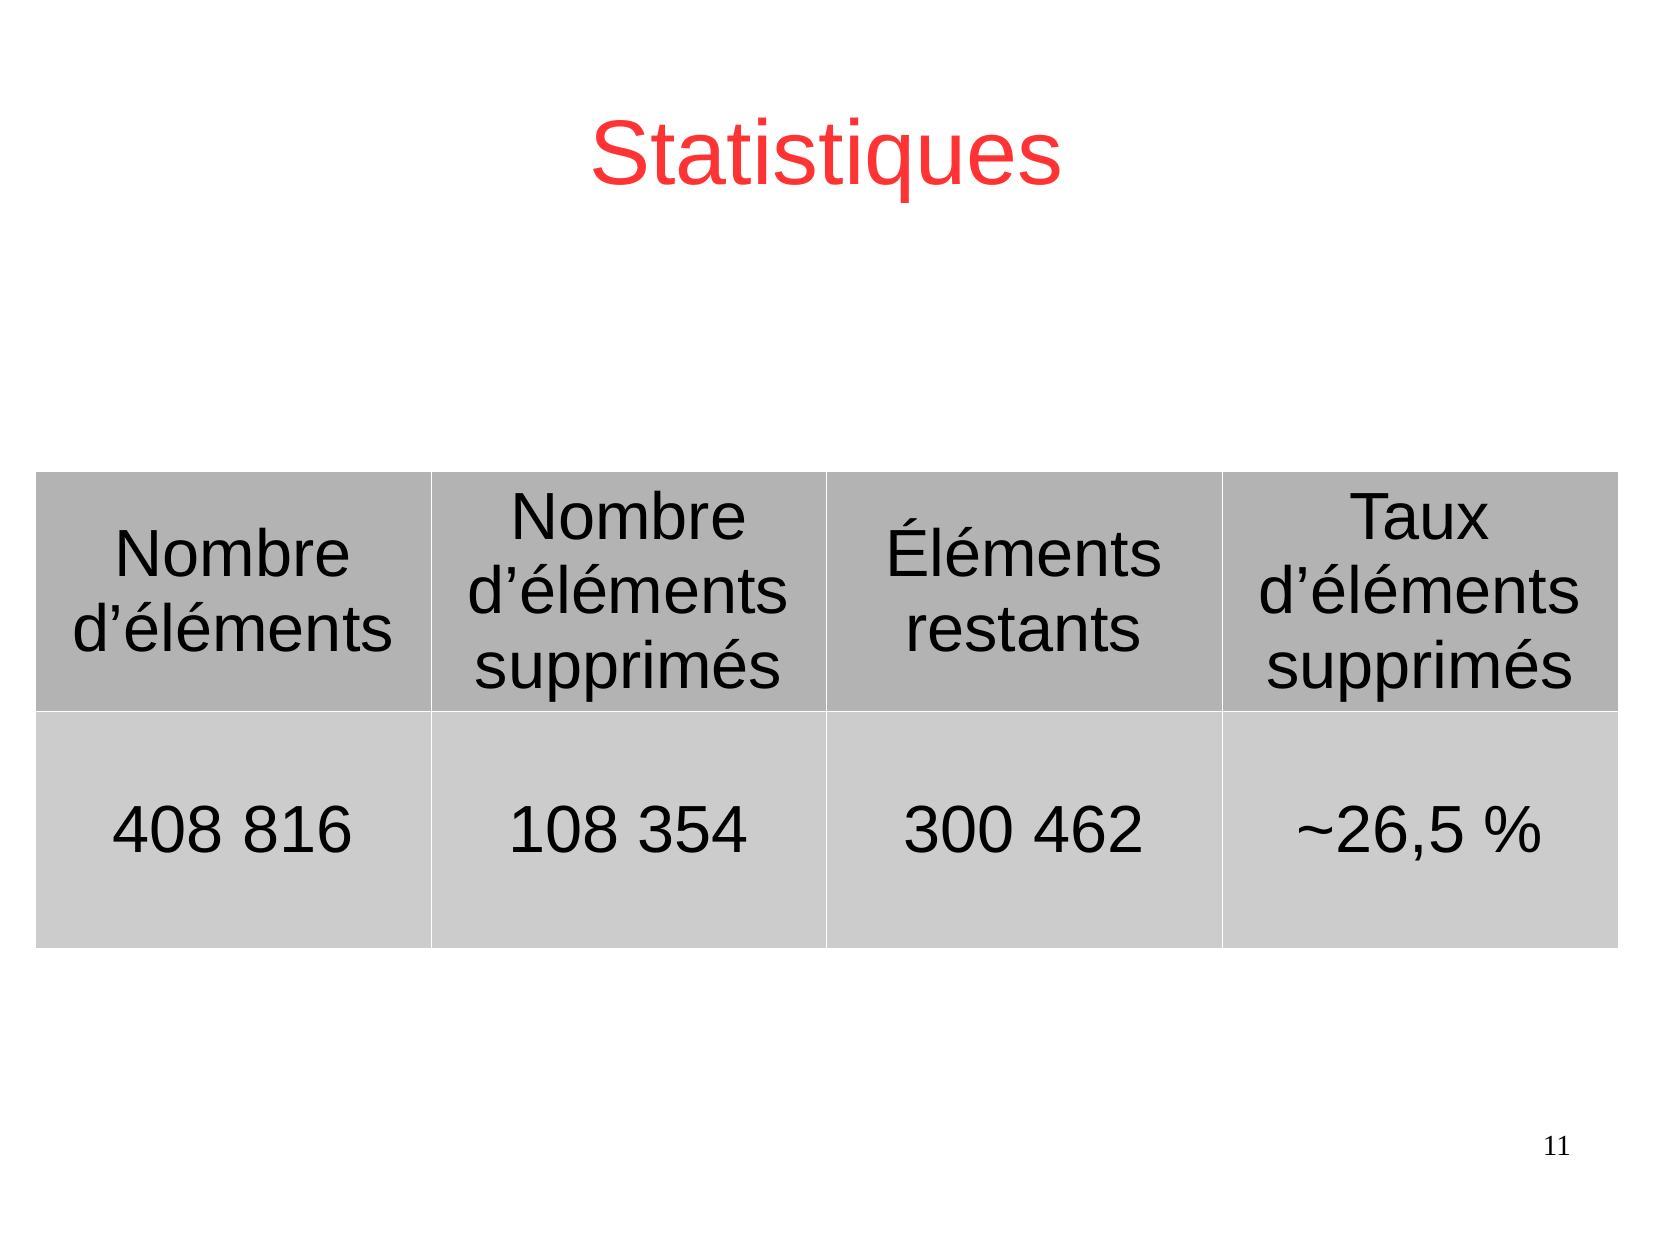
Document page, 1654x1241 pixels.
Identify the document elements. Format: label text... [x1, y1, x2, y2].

table_header Taux d’éléments supprimés [1223, 472, 1618, 711]
table_header Nombre d’éléments [36, 472, 431, 711]
table_header Éléments restants [827, 472, 1222, 711]
table_header Nombre d’éléments supprimés [432, 472, 826, 711]
table_cell ~26,5 % [1223, 712, 1618, 948]
title Statistiques [82, 49, 1571, 257]
table_cell 300 462 [827, 712, 1222, 948]
table_cell 408 816 [36, 712, 431, 948]
table_cell 108 354 [432, 712, 826, 948]
